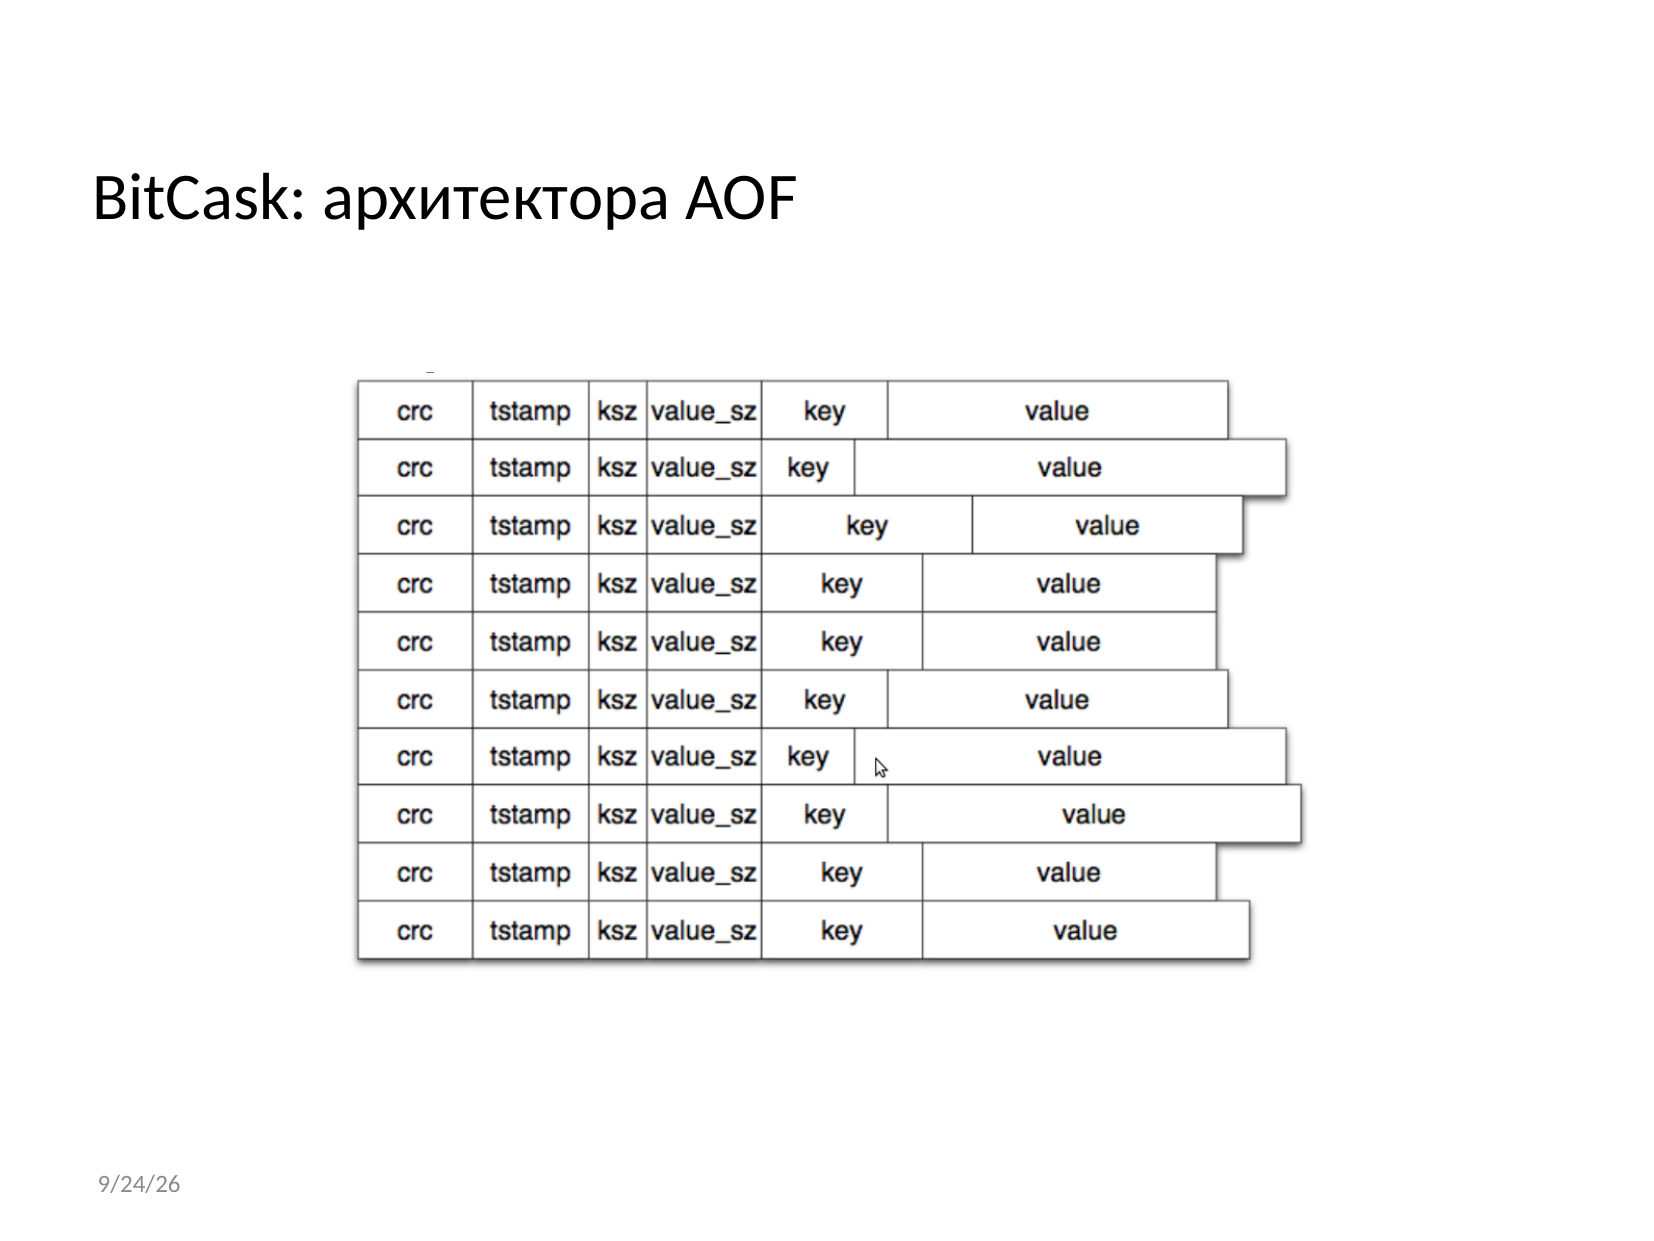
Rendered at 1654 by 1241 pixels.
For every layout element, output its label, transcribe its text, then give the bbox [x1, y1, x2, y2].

picture [330, 372, 1356, 987]
title BitCask: архитектора AOF [92, 125, 1581, 282]
